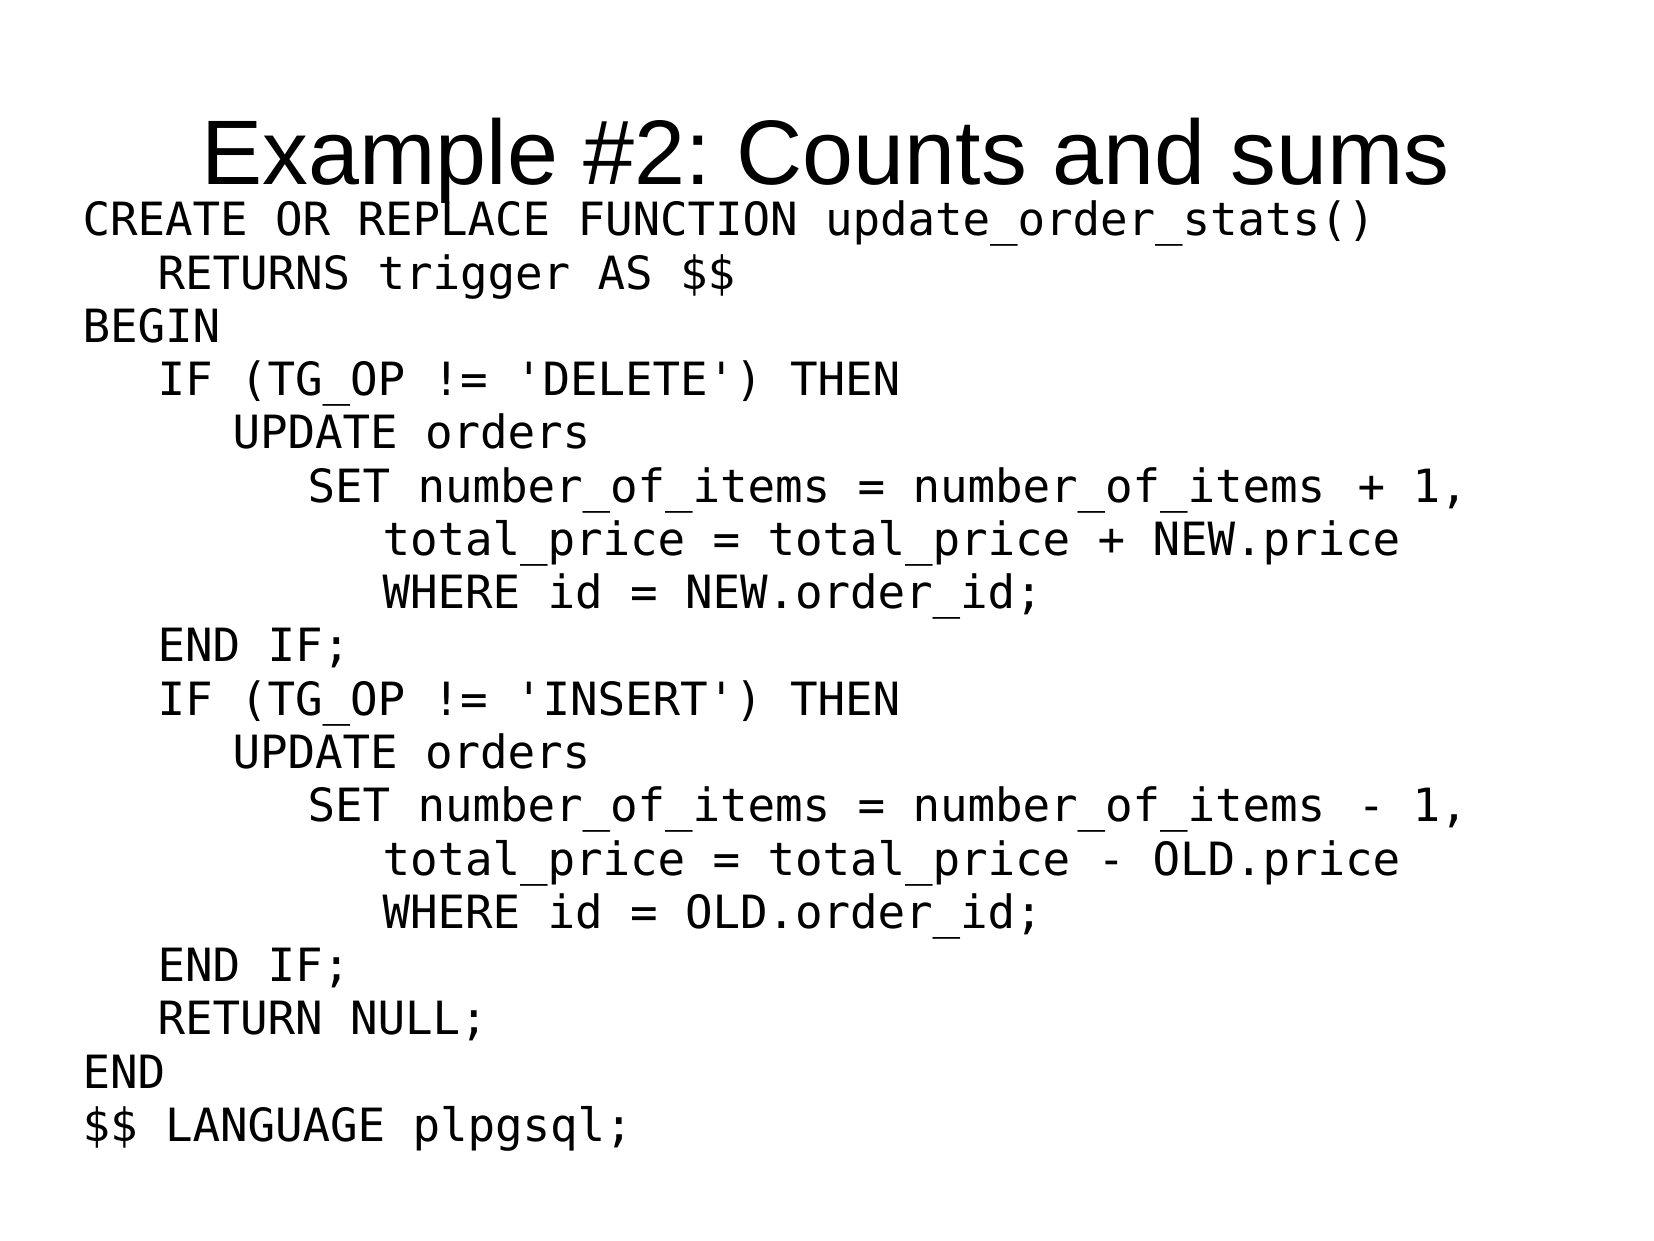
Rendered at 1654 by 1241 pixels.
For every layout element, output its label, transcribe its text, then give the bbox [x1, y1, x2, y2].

title Example #2: Counts and sums [82, 49, 1571, 193]
subtitle CREATE OR REPLACE FUNCTION update_order_stats() RETURNS trigger AS $$ BEGIN IF (TG_OP != 'DELETE') THEN UPDATE orders SET number_of_items = number_of_items + 1, total_price = total_price + NEW.price WHERE id = NEW.order_id; END IF; IF (TG_OP != 'INSERT') THEN UPDATE orders SET number_of_items = number_of_items - 1, total_price = total_price - OLD.price WHERE id = OLD.order_id; END IF; RETURN NULL; END $$ LANGUAGE plpgsql; [82, 193, 1571, 1206]
